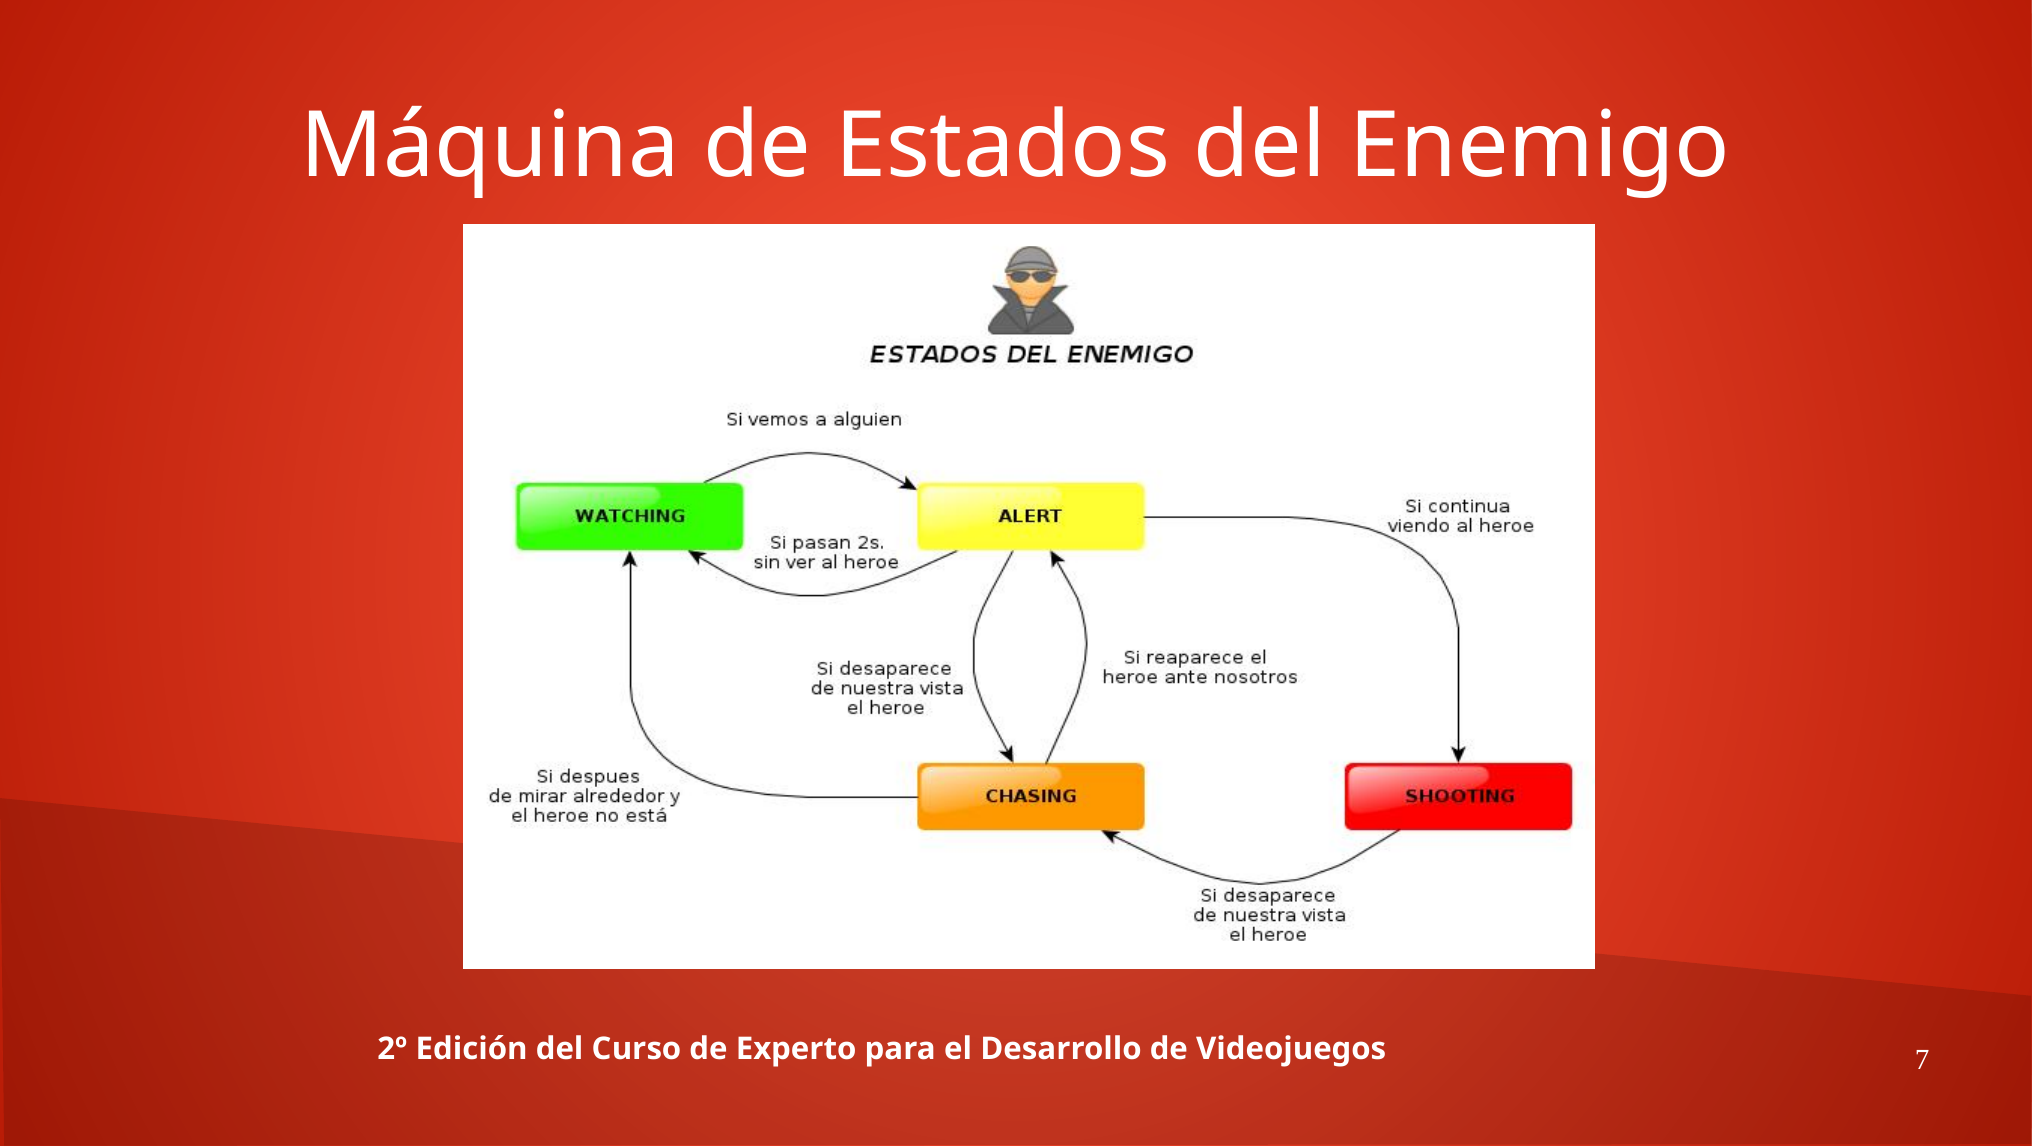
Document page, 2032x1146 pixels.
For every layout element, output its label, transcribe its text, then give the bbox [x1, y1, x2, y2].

text_box 2º Edición del Curso de Experto para el Desarrollo de Videojuegos [362, 1018, 1669, 1085]
title Máquina de Estados del Enemigo [101, 45, 1930, 237]
picture [463, 224, 1595, 969]
